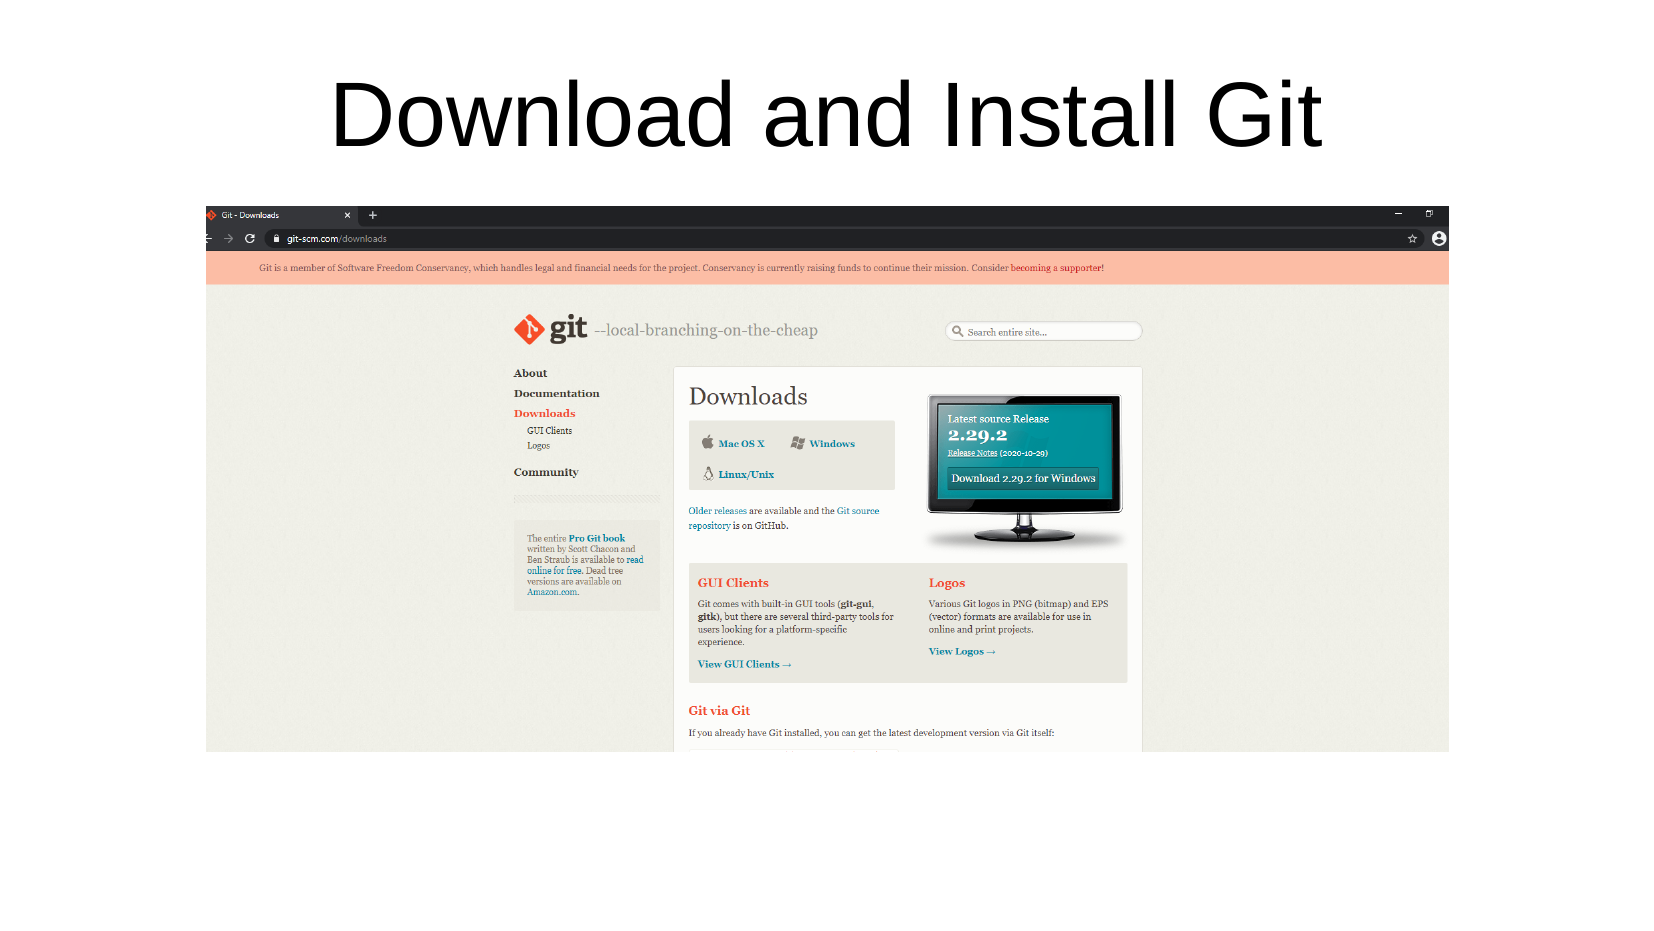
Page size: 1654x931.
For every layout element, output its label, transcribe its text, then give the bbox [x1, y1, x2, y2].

picture [206, 206, 1449, 753]
title Download and Install Git [82, 37, 1571, 193]
